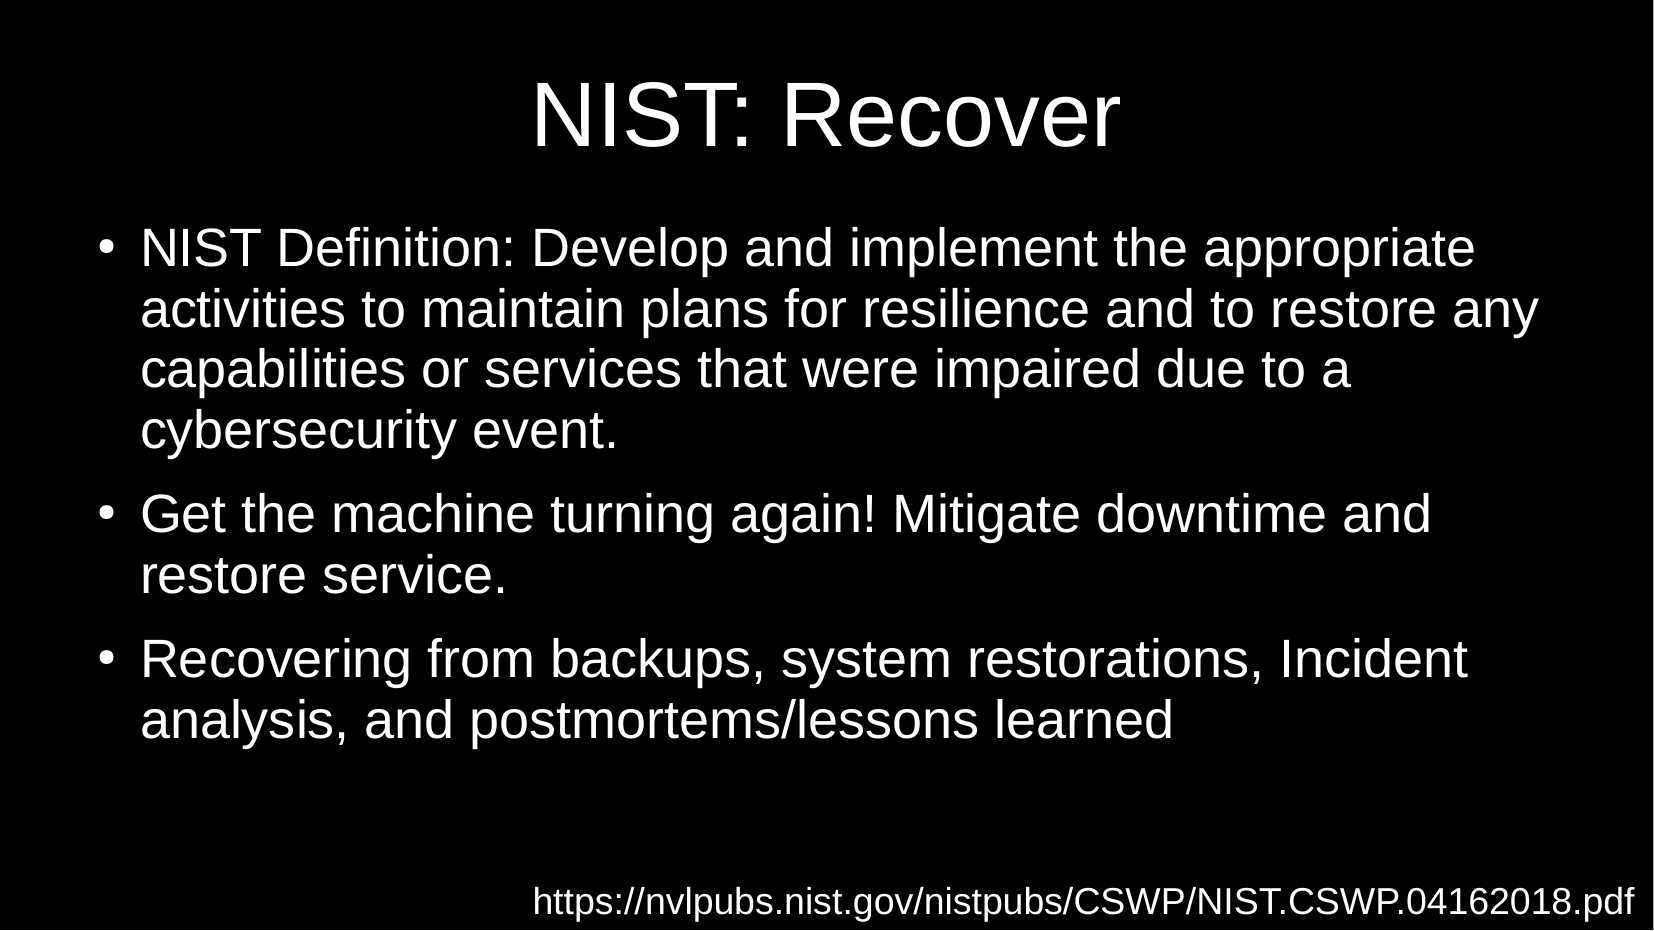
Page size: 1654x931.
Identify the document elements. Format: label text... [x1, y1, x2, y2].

title NIST: Recover [82, 37, 1571, 193]
text_box https://nvlpubs.nist.gov/nistpubs/CSWP/NIST.CSWP.04162018.pdf [517, 873, 1651, 931]
list NIST Definition: Develop and implement the appropriate activities to maintain plans for resilience and to restore any capabilities or services that were impaired due to a cybersecurity event. Get the machine turning again! Mitigate downtime and restore service. Recovering from backups, system restorations, Incident analysis, and postmortems/lessons learned [82, 217, 1571, 758]
